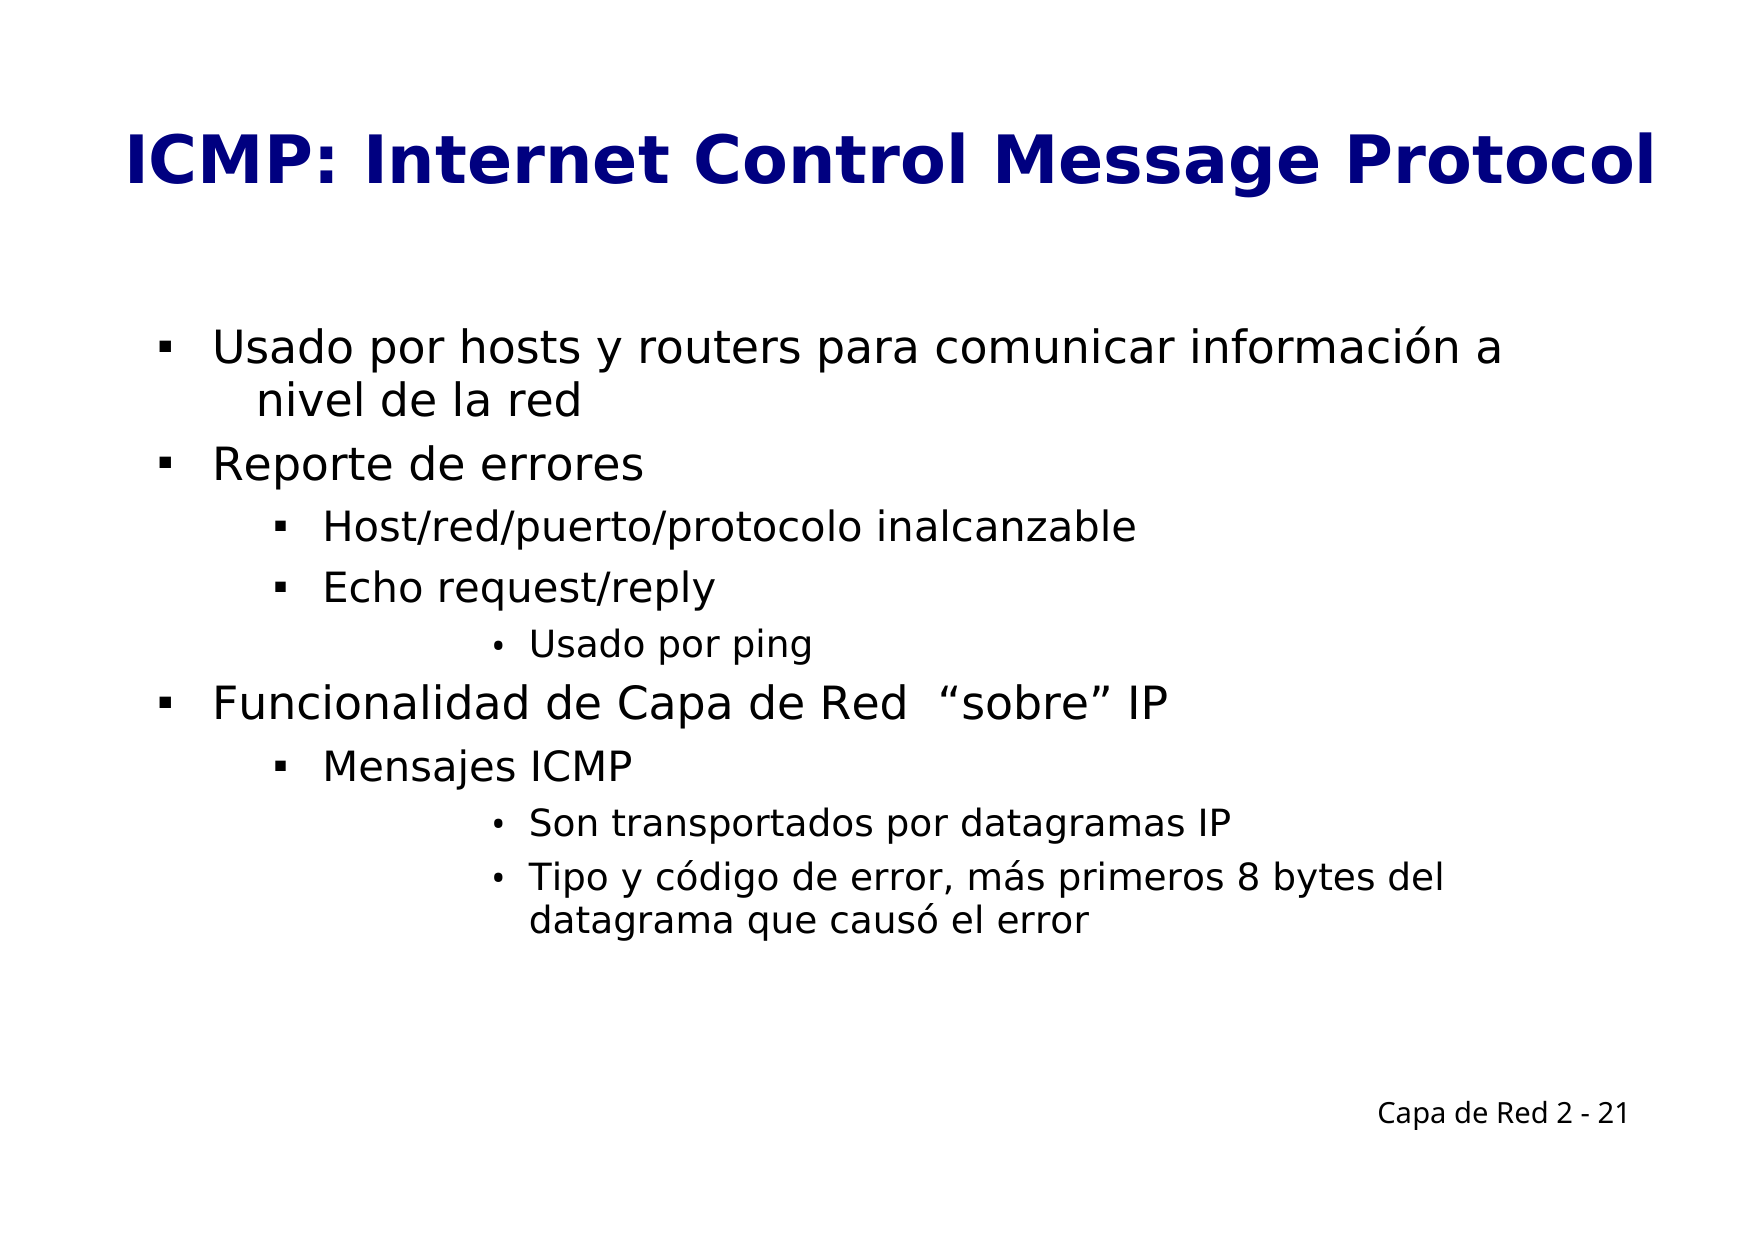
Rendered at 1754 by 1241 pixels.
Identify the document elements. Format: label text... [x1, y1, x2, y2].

list Usado por hosts y routers para comunicar información a nivel de la red Reporte de errores Host/red/puerto/protocolo inalcanzable Echo request/reply Usado por ping Funcionalidad de Capa de Red “sobre” IP Mensajes ICMP Son transportados por datagramas IP Tipo y código de error, más primeros 8 bytes del datagrama que causó el error [154, 320, 1546, 943]
title ICMP: Internet Control Message Protocol [109, 59, 1696, 262]
